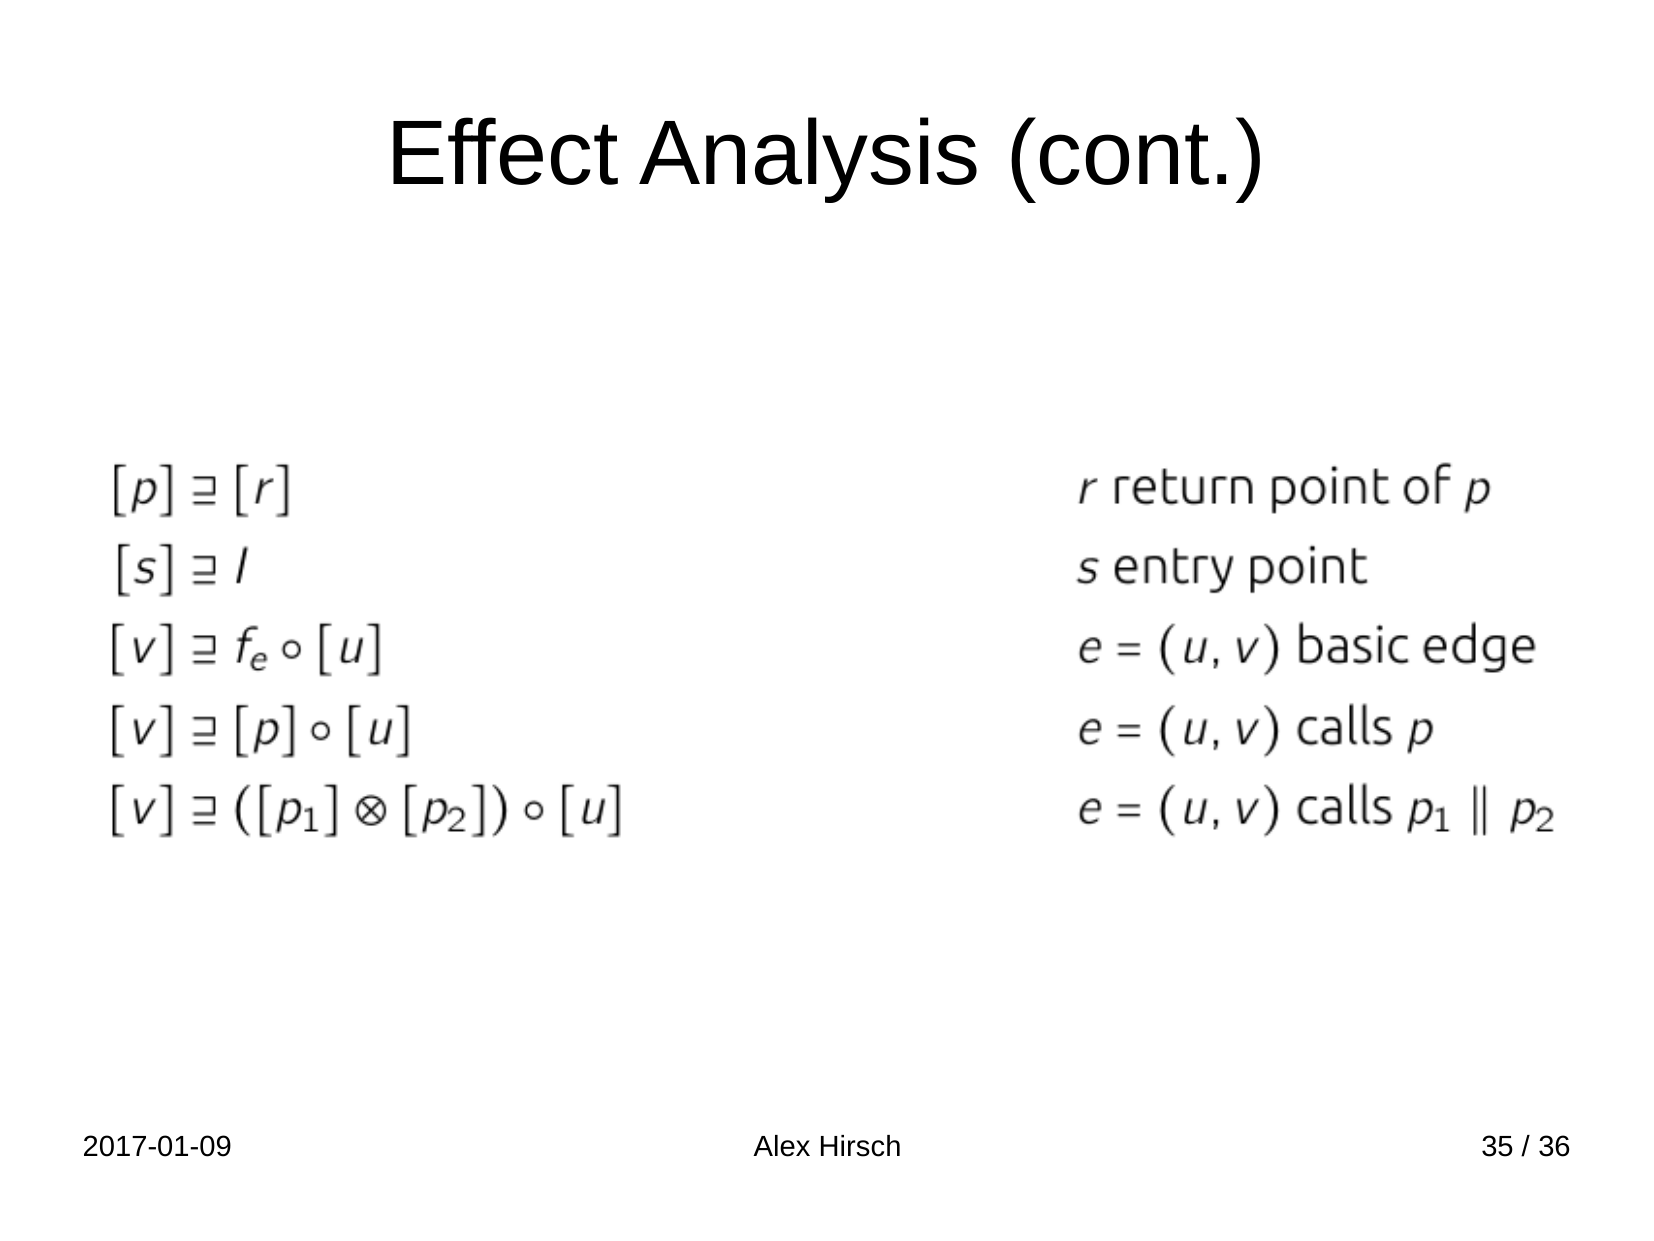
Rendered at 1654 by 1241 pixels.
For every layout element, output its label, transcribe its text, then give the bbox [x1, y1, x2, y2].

picture [82, 440, 1571, 860]
title Effect Analysis (cont.) [82, 49, 1571, 257]
